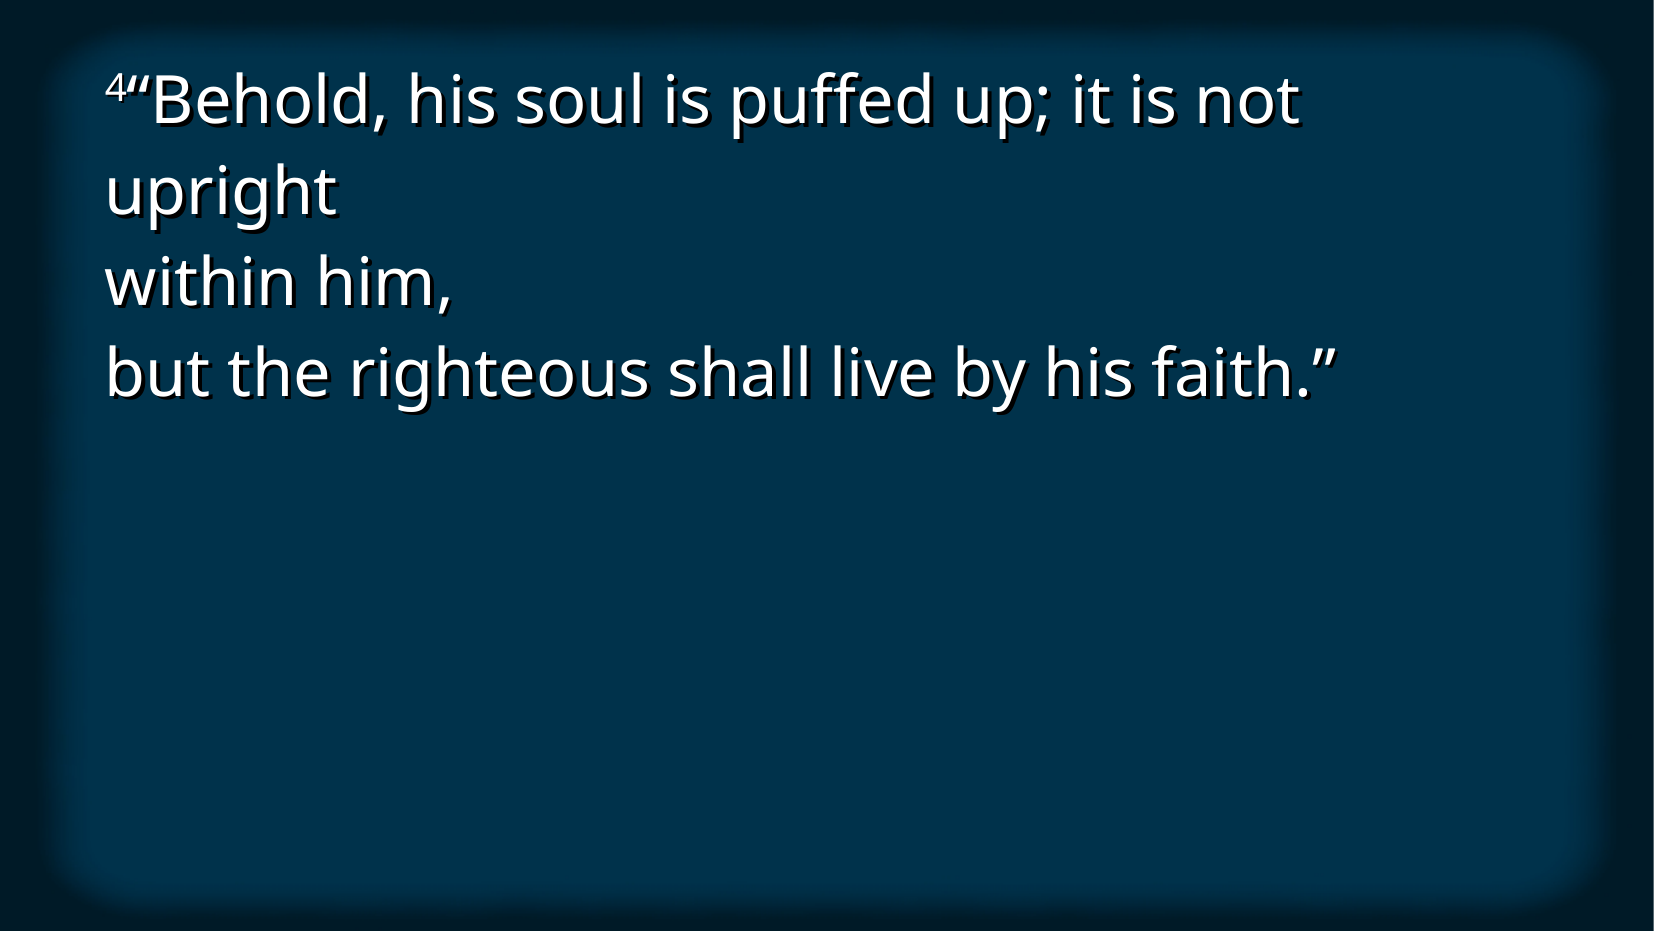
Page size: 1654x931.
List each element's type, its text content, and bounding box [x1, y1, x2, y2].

text_box 4“Behold, his soul is puffed up; it is not upright within him, but the righteous shall live by his faith.” [90, 45, 1561, 327]
picture [0, 0, 1654, 931]
